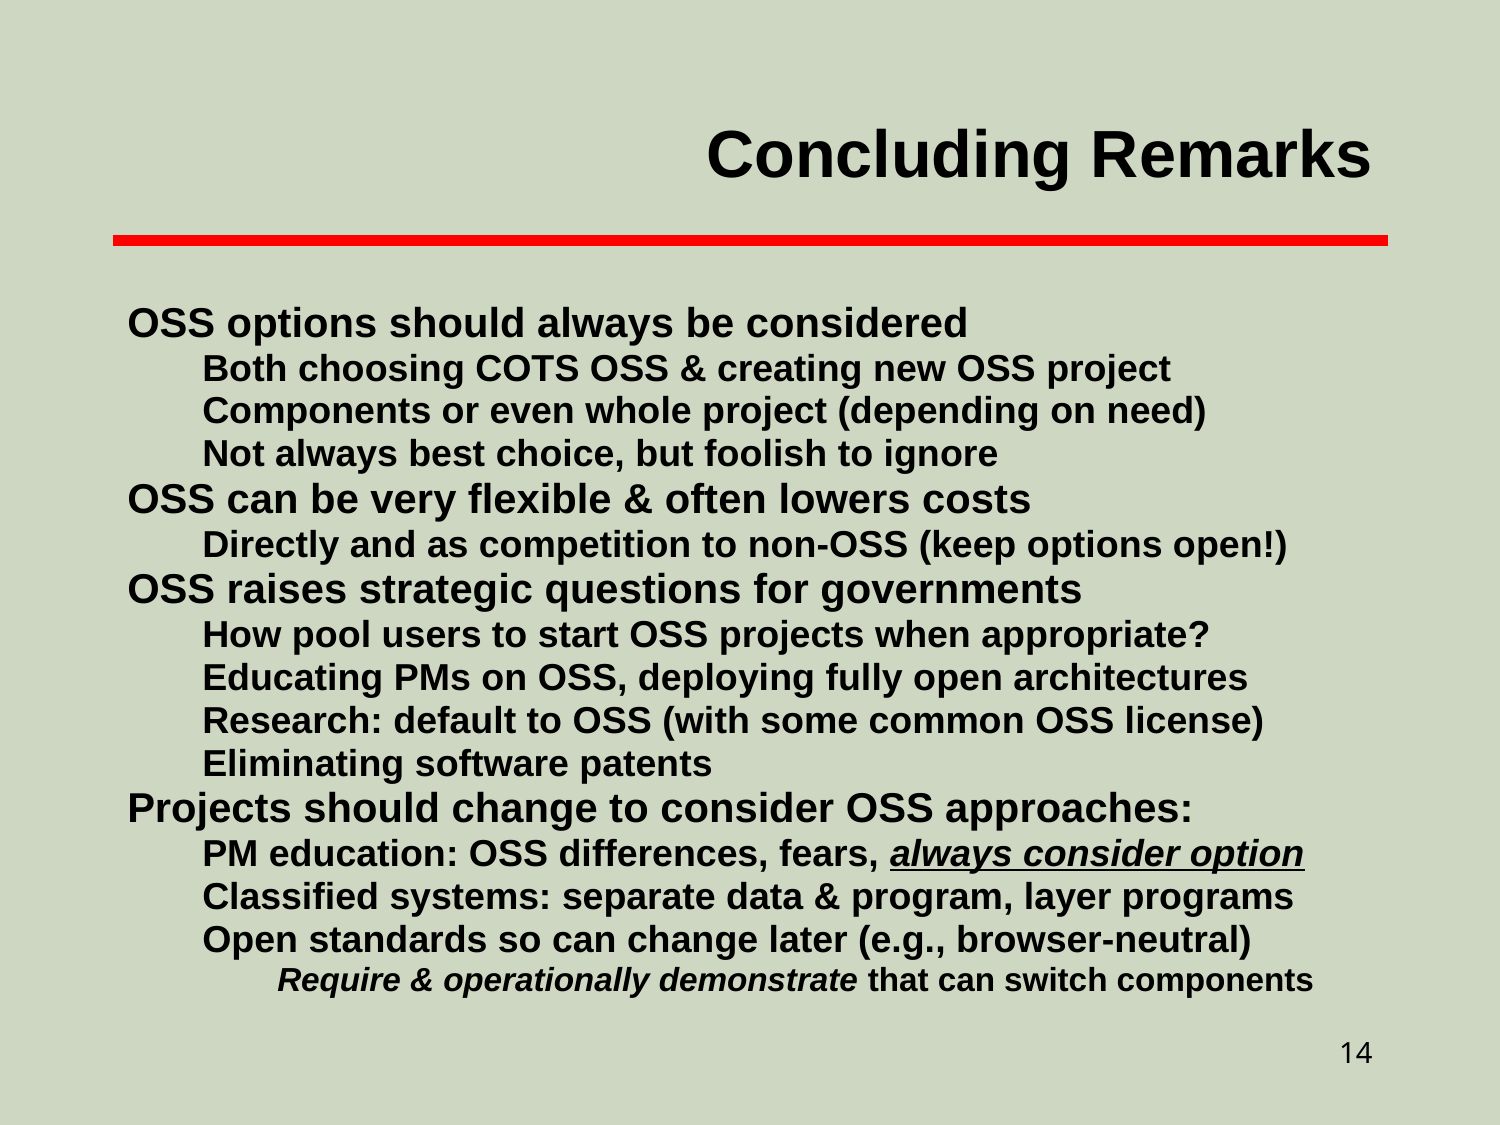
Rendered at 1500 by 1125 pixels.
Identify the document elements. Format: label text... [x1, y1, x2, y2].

title Concluding Remarks [337, 85, 1388, 224]
list OSS options should always be considered Both choosing COTS OSS & creating new OSS project Components or even whole project (depending on need) Not always best choice, but foolish to ignore OSS can be very flexible & often lowers costs Directly and as competition to non-OSS (keep options open!) OSS raises strategic questions for governments How pool users to start OSS projects when appropriate? Educating PMs on OSS, deploying fully open architectures Research: default to OSS (with some common OSS license) Eliminating software patents Projects should change to consider OSS approaches: PM education: OSS differences, fears, always consider option Classified systems: separate data & program, layer programs Open standards so can change later (e.g., browser-neutral) Require & operationally demonstrate that can switch components [112, 299, 1388, 1075]
